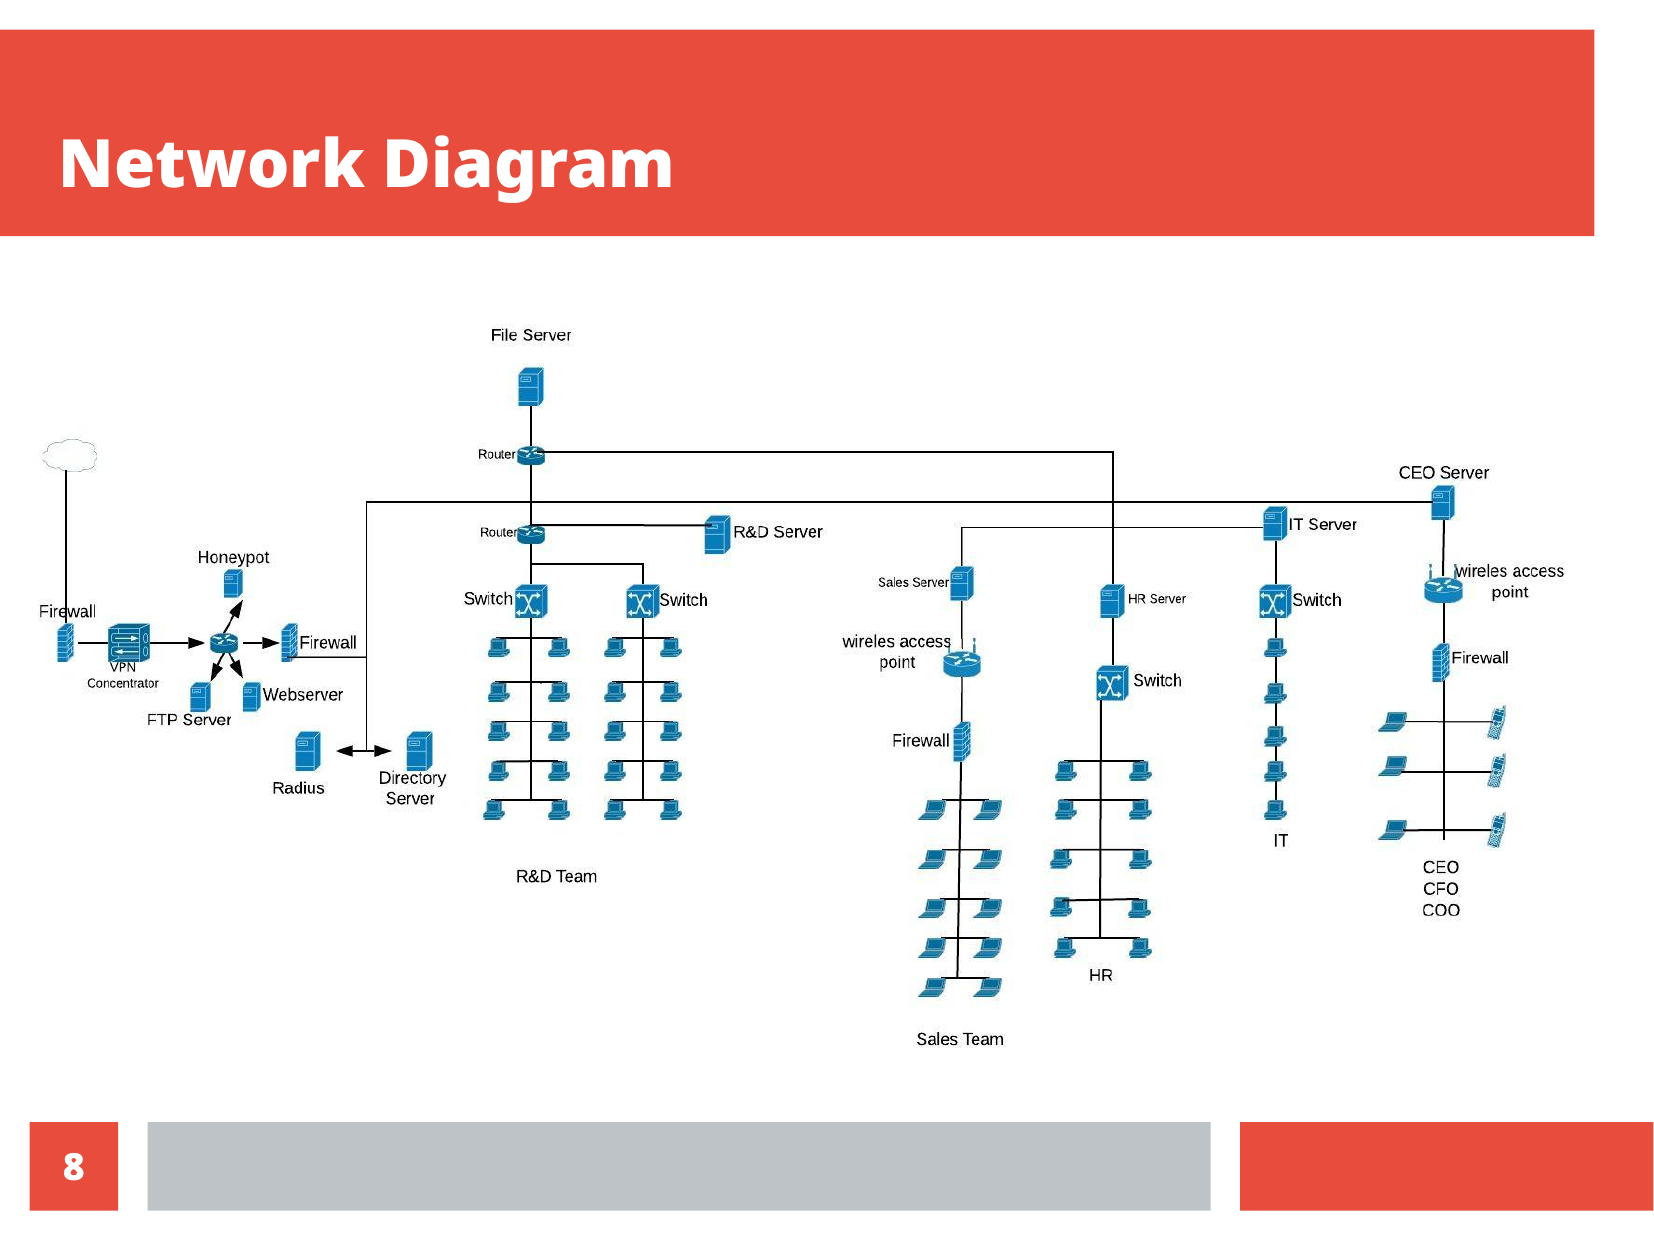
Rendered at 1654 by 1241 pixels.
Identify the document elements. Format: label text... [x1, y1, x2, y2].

title Network Diagram [59, 59, 1595, 207]
picture [0, 268, 1654, 1111]
